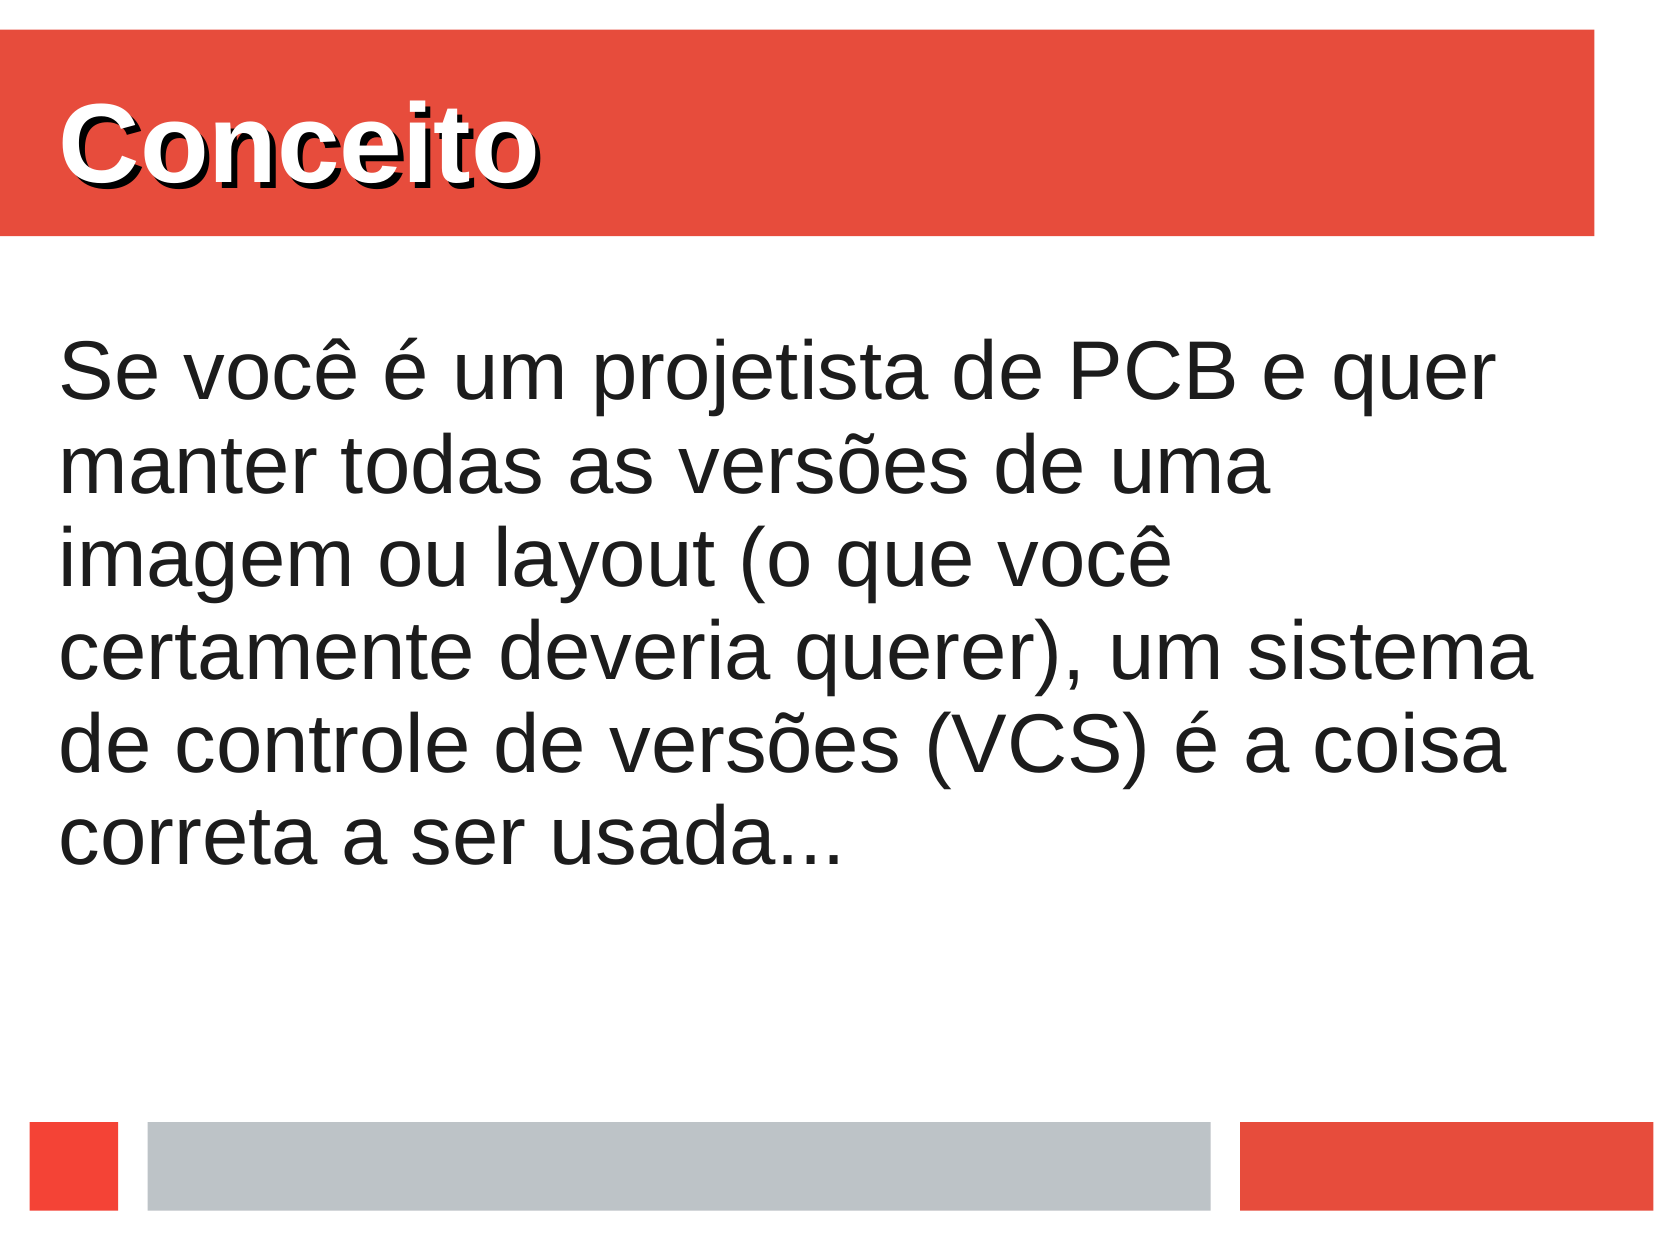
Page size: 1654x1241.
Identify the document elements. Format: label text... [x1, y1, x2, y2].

title Conceito [59, 59, 1595, 207]
list Se você é um projetista de PCB e quer manter todas as versões de uma imagem ou layout (o que você certamente deveria querer), um sistema de controle de versões (VCS) é a coisa correta a ser usada... [59, 324, 1565, 1093]
